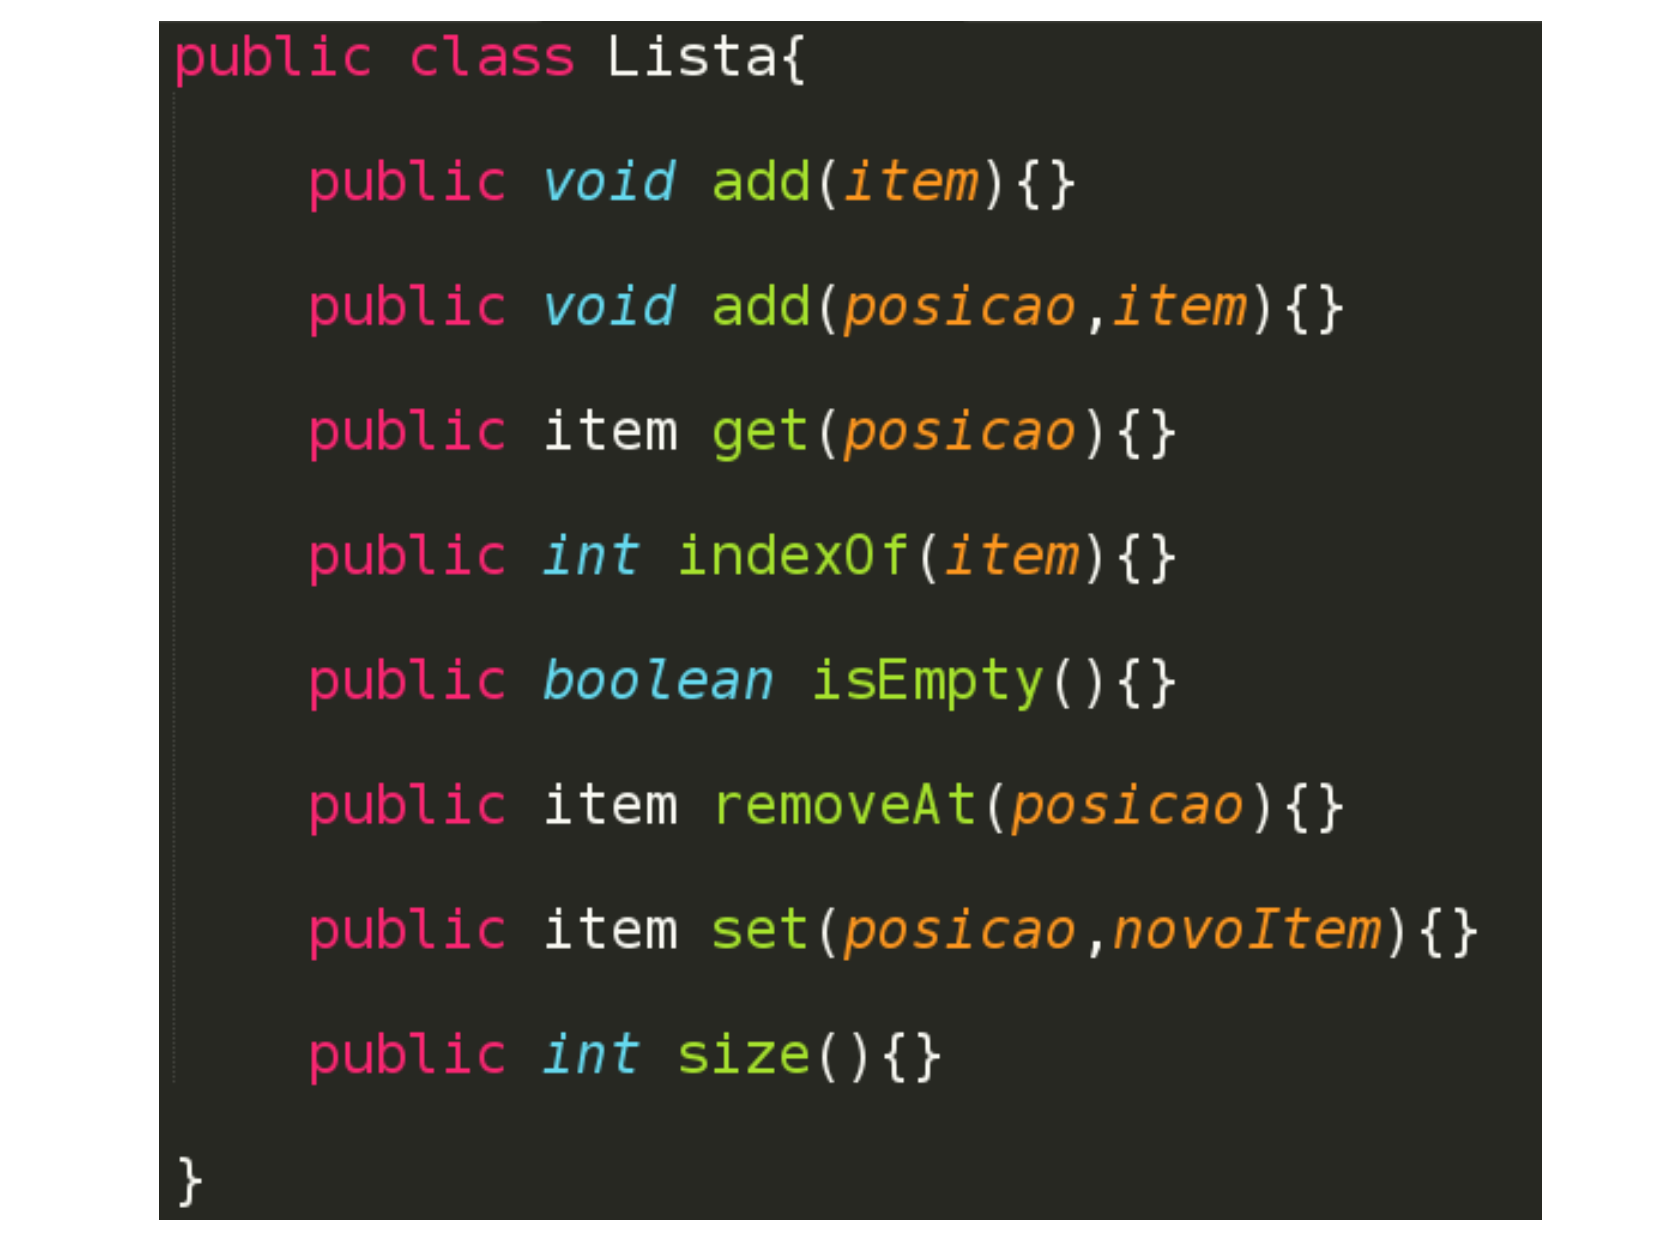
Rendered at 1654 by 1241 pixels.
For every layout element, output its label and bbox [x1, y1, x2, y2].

picture [159, 21, 1542, 1220]
